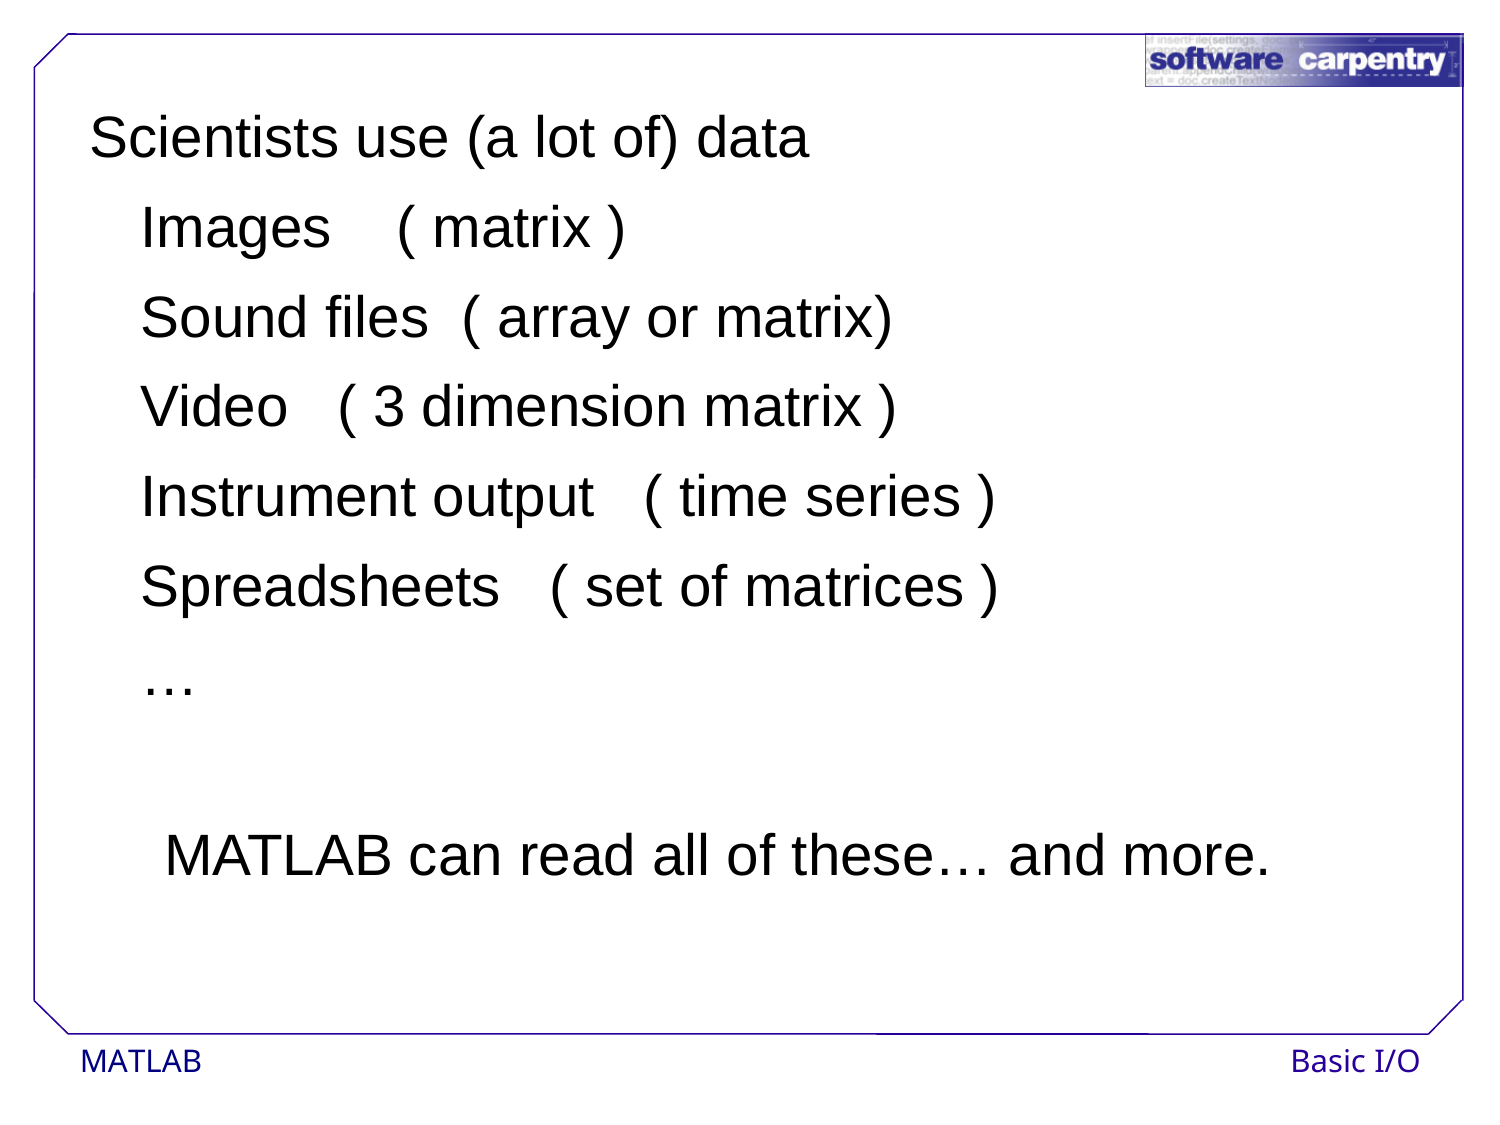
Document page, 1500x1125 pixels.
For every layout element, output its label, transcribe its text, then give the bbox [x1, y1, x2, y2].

picture [1145, 33, 1464, 87]
list Scientists use (a lot of) data Images ( matrix ) Sound files ( array or matrix) Video ( 3 dimension matrix ) Instrument output ( time series ) Spreadsheets ( set of matrices ) … MATLAB can read all of these… and more. [75, 99, 1363, 1013]
